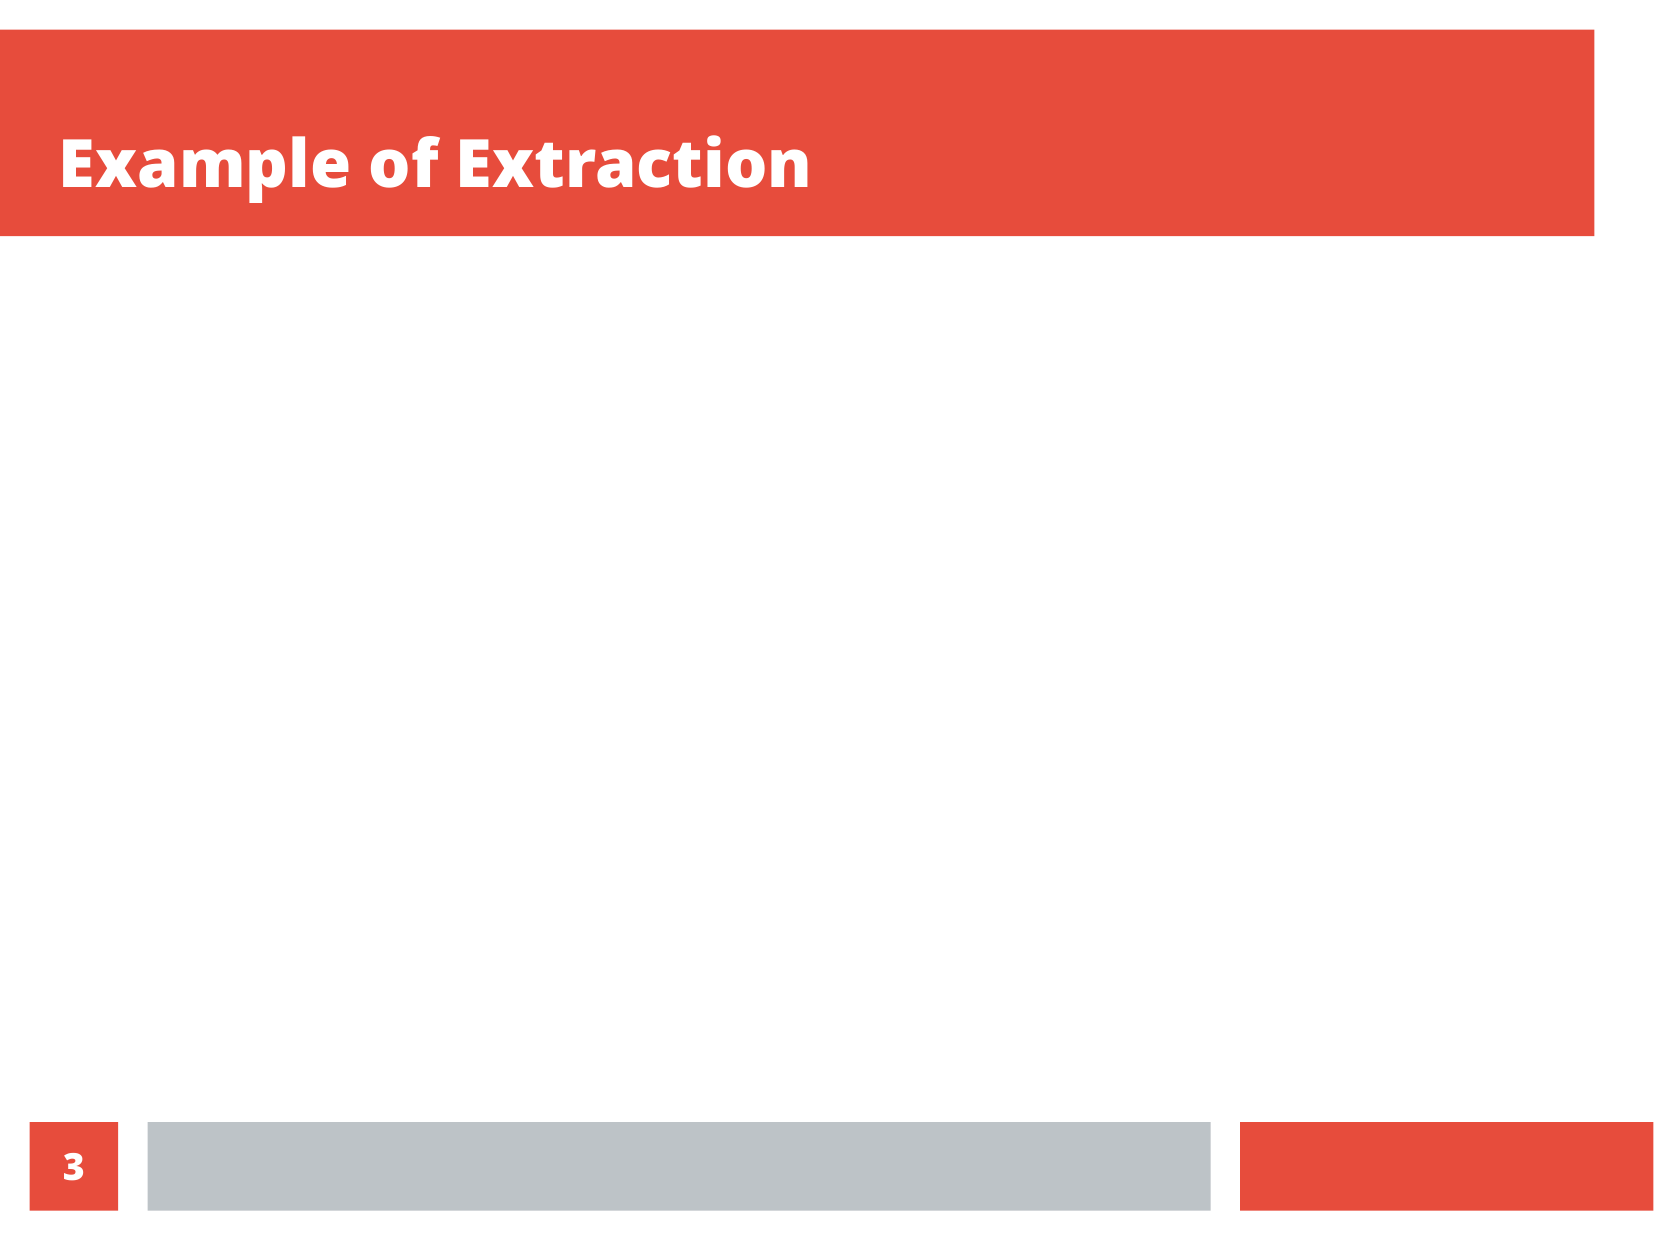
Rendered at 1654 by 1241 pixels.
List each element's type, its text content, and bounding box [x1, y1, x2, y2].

title Example of Extraction [59, 59, 1595, 207]
